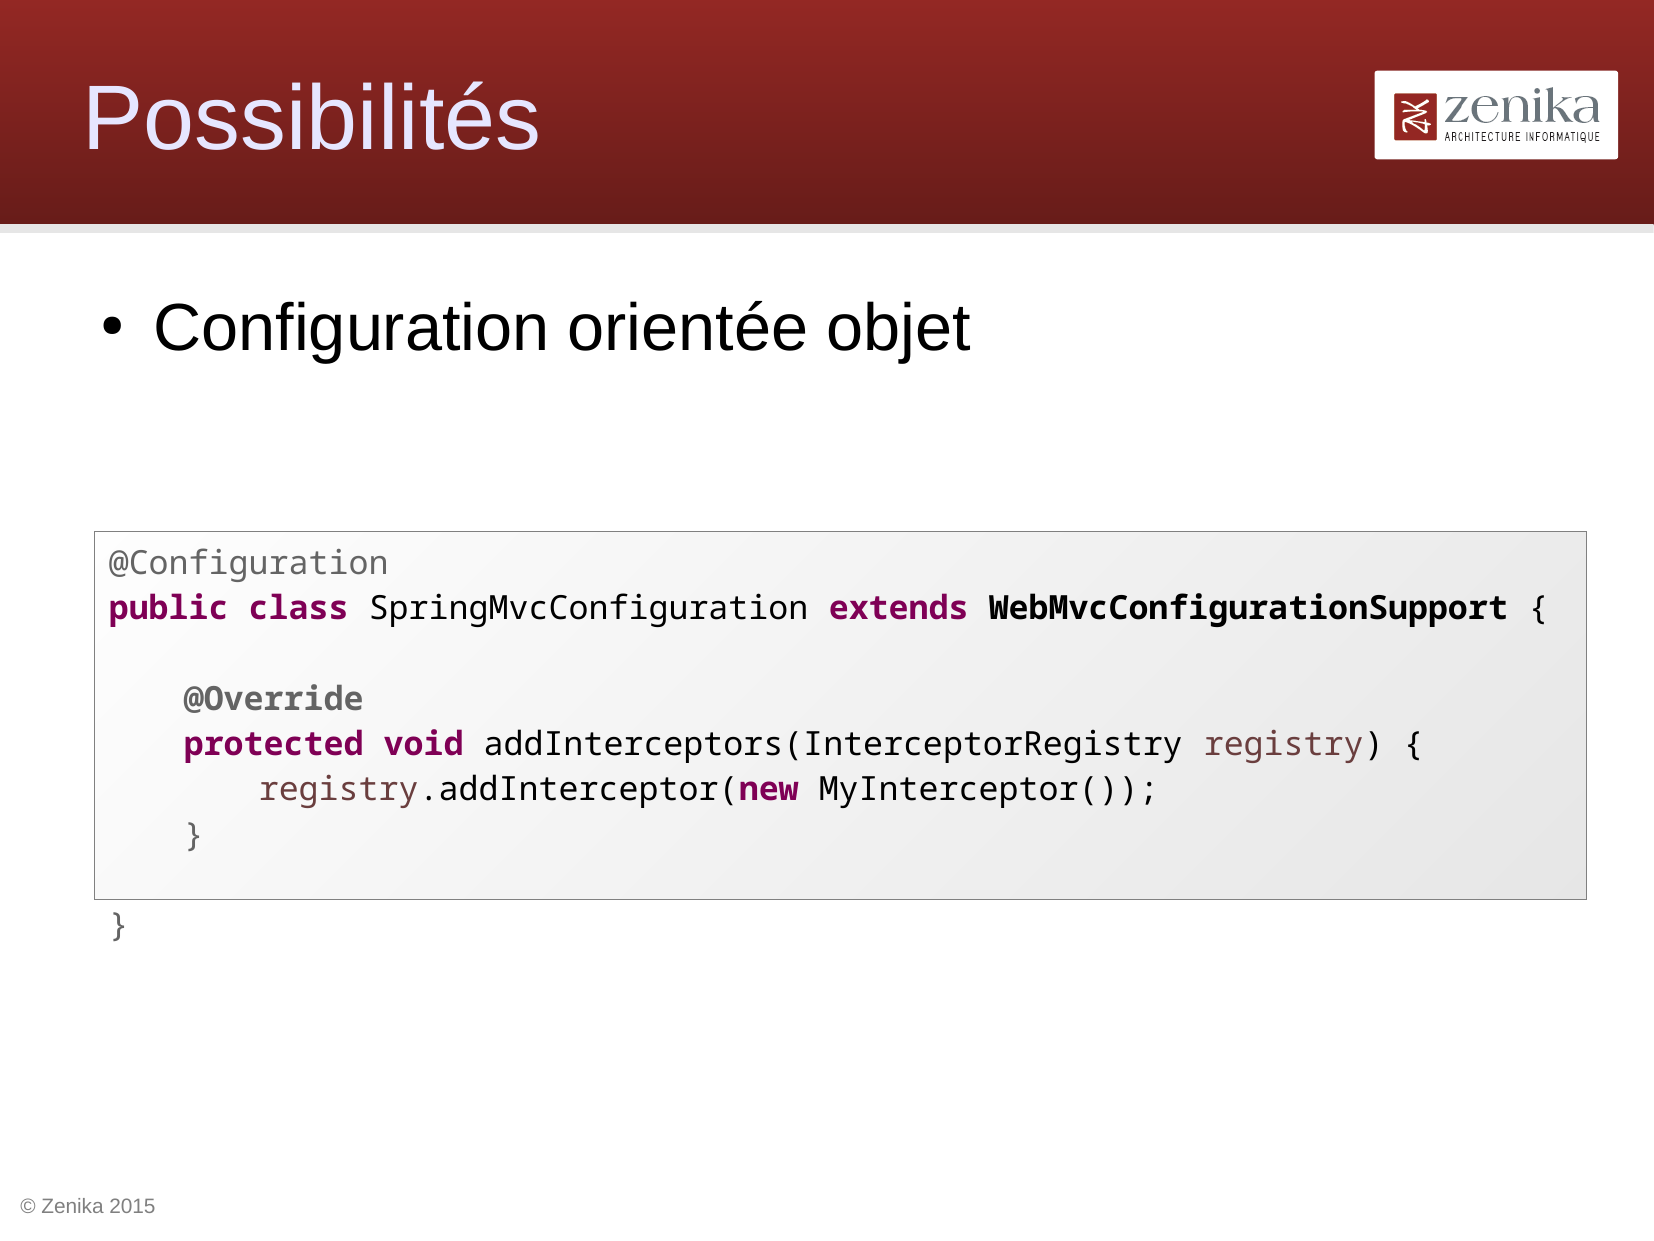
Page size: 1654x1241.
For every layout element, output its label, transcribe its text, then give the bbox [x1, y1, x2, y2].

picture [1571, 82, 1600, 149]
text_box @Configuration public class SpringMvcConfiguration extends WebMvcConfigurationSupport { @Override protected void addInterceptors(InterceptorRegistry registry) { registry.addInterceptor(new MyInterceptor()); } } [94, 531, 1587, 900]
list Configuration orientée objet [82, 290, 1538, 1010]
title Possibilités [82, 13, 1571, 222]
